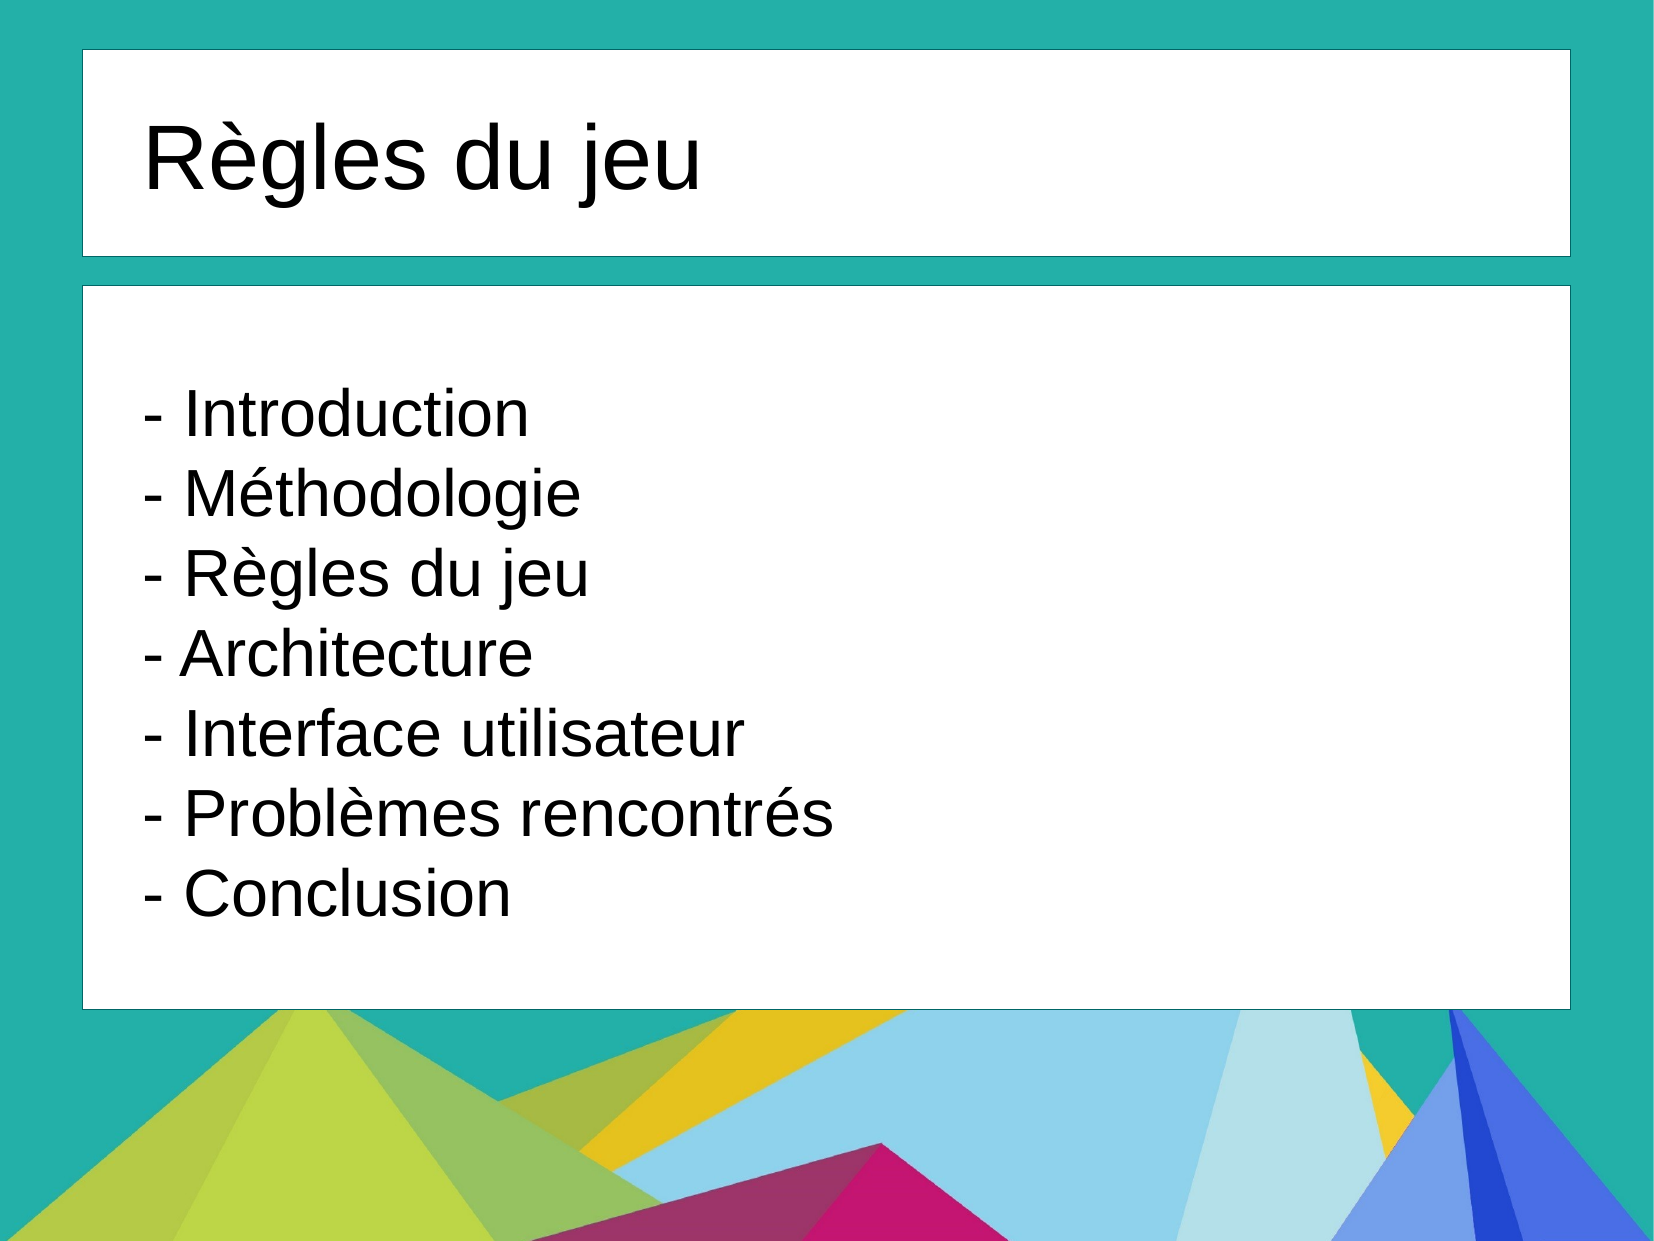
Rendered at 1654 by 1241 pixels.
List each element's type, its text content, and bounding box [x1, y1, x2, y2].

title Règles du jeu [82, 49, 1571, 257]
subtitle - Introduction - Méthodologie - Règles du jeu - Architecture - Interface utilisateur - Problèmes rencontrés - Conclusion [82, 290, 1571, 1010]
picture [0, 0, 1654, 1241]
text_box [82, 285, 1571, 290]
